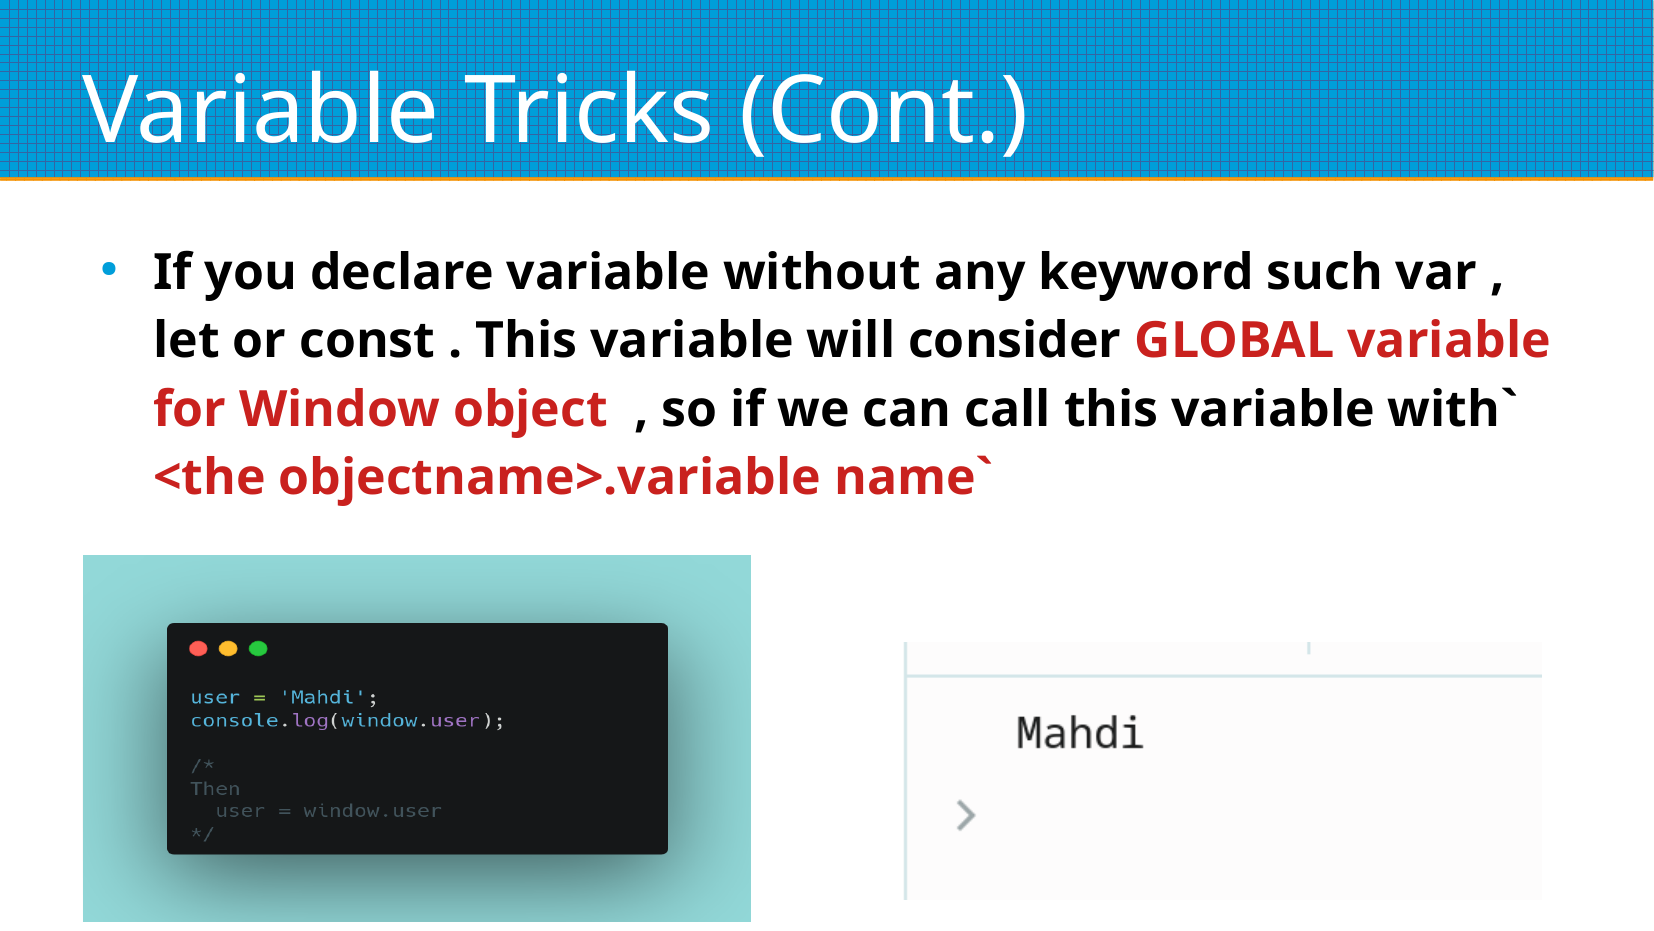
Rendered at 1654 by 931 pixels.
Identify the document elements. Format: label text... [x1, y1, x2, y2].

picture [862, 642, 1542, 901]
list If you declare variable without any keyword such var , let or const . This variable will consider GLOBAL variable for Window object , so if we can call this variable with` <the objectname>.variable name` [82, 236, 1563, 811]
title Variable Tricks (Cont.) [82, 14, 1571, 171]
picture [82, 555, 751, 923]
